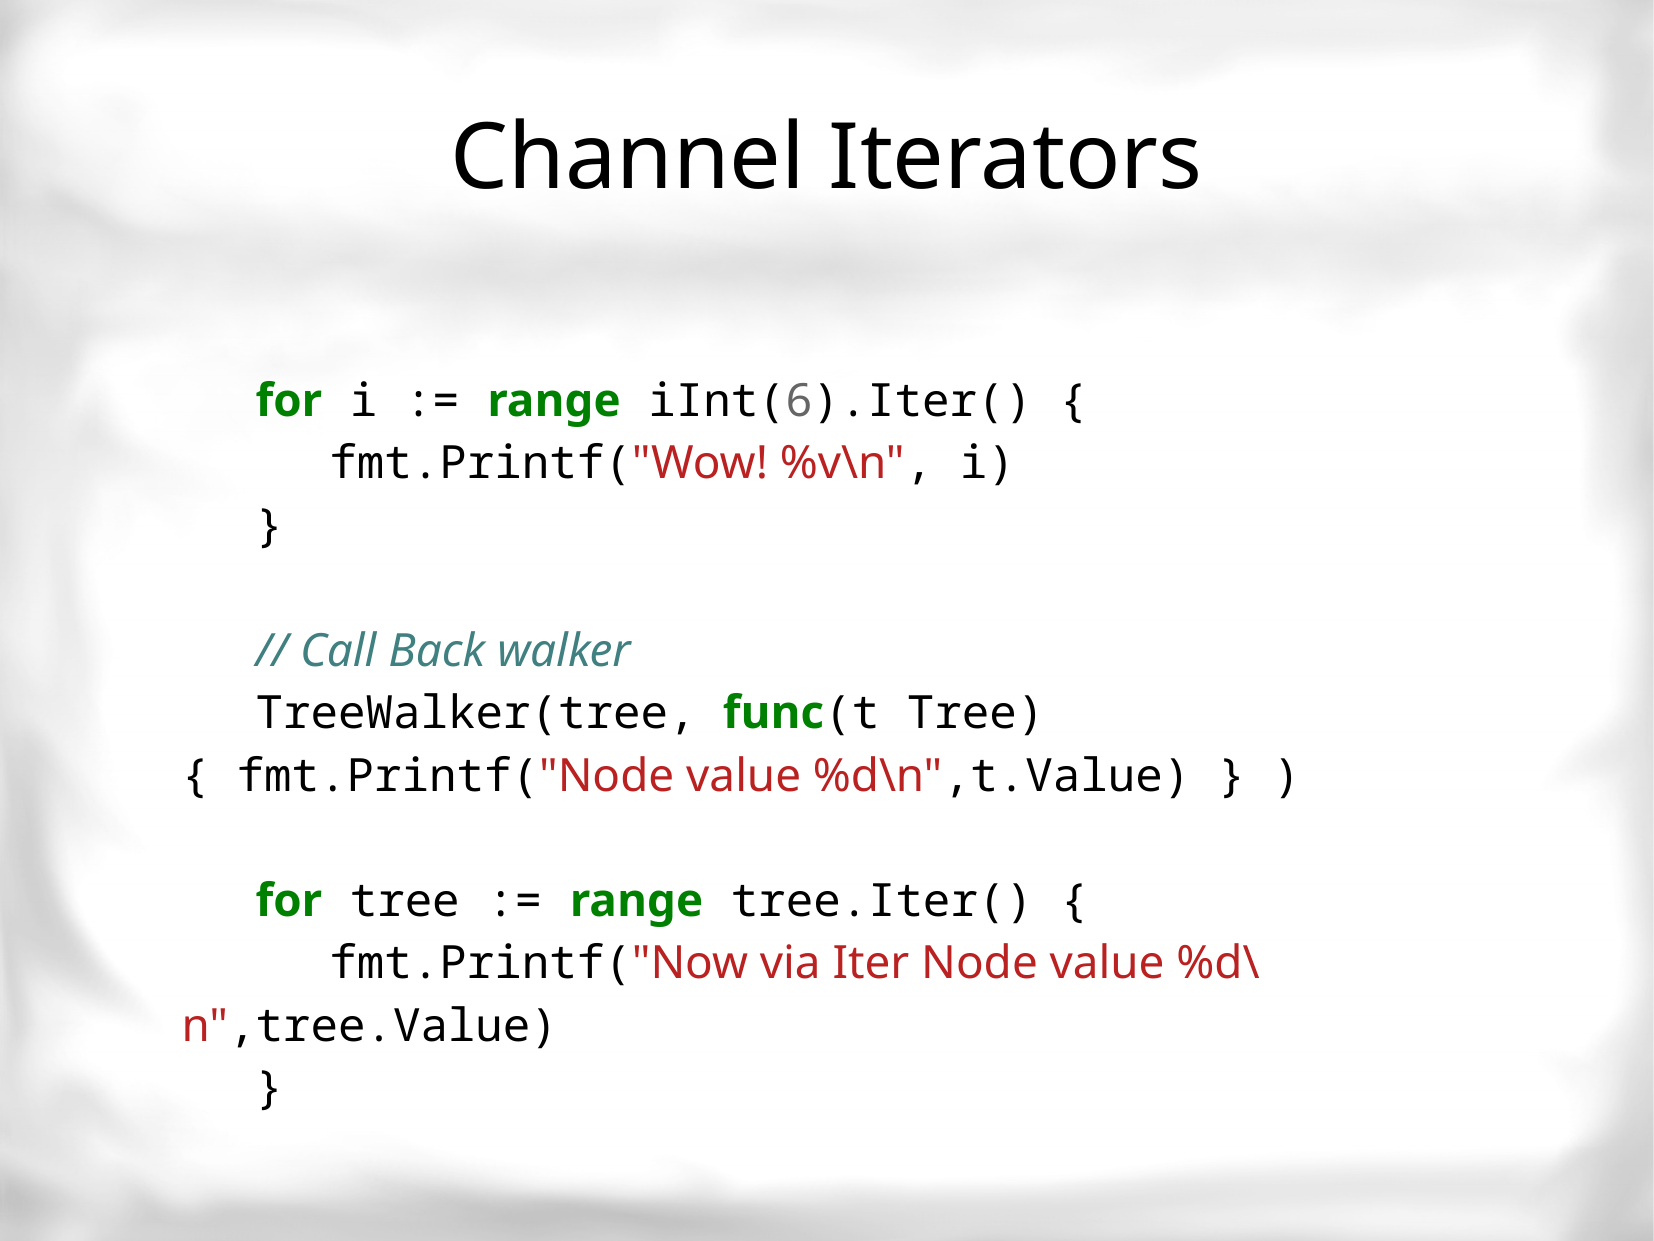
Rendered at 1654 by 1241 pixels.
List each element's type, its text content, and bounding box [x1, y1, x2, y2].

picture [0, 0, 1654, 1241]
text_box for i := range iInt(6).Iter() { fmt.Printf("Wow! %v\n", i) } // Call Back walker TreeWalker(tree, func(t Tree) { fmt.Printf("Node value %d\n",t.Value) } ) for tree := range tree.Iter() { fmt.Printf("Now via Iter Node value %d\n",tree.Value) } [166, 297, 1548, 1016]
title Channel Iterators [82, 49, 1571, 257]
